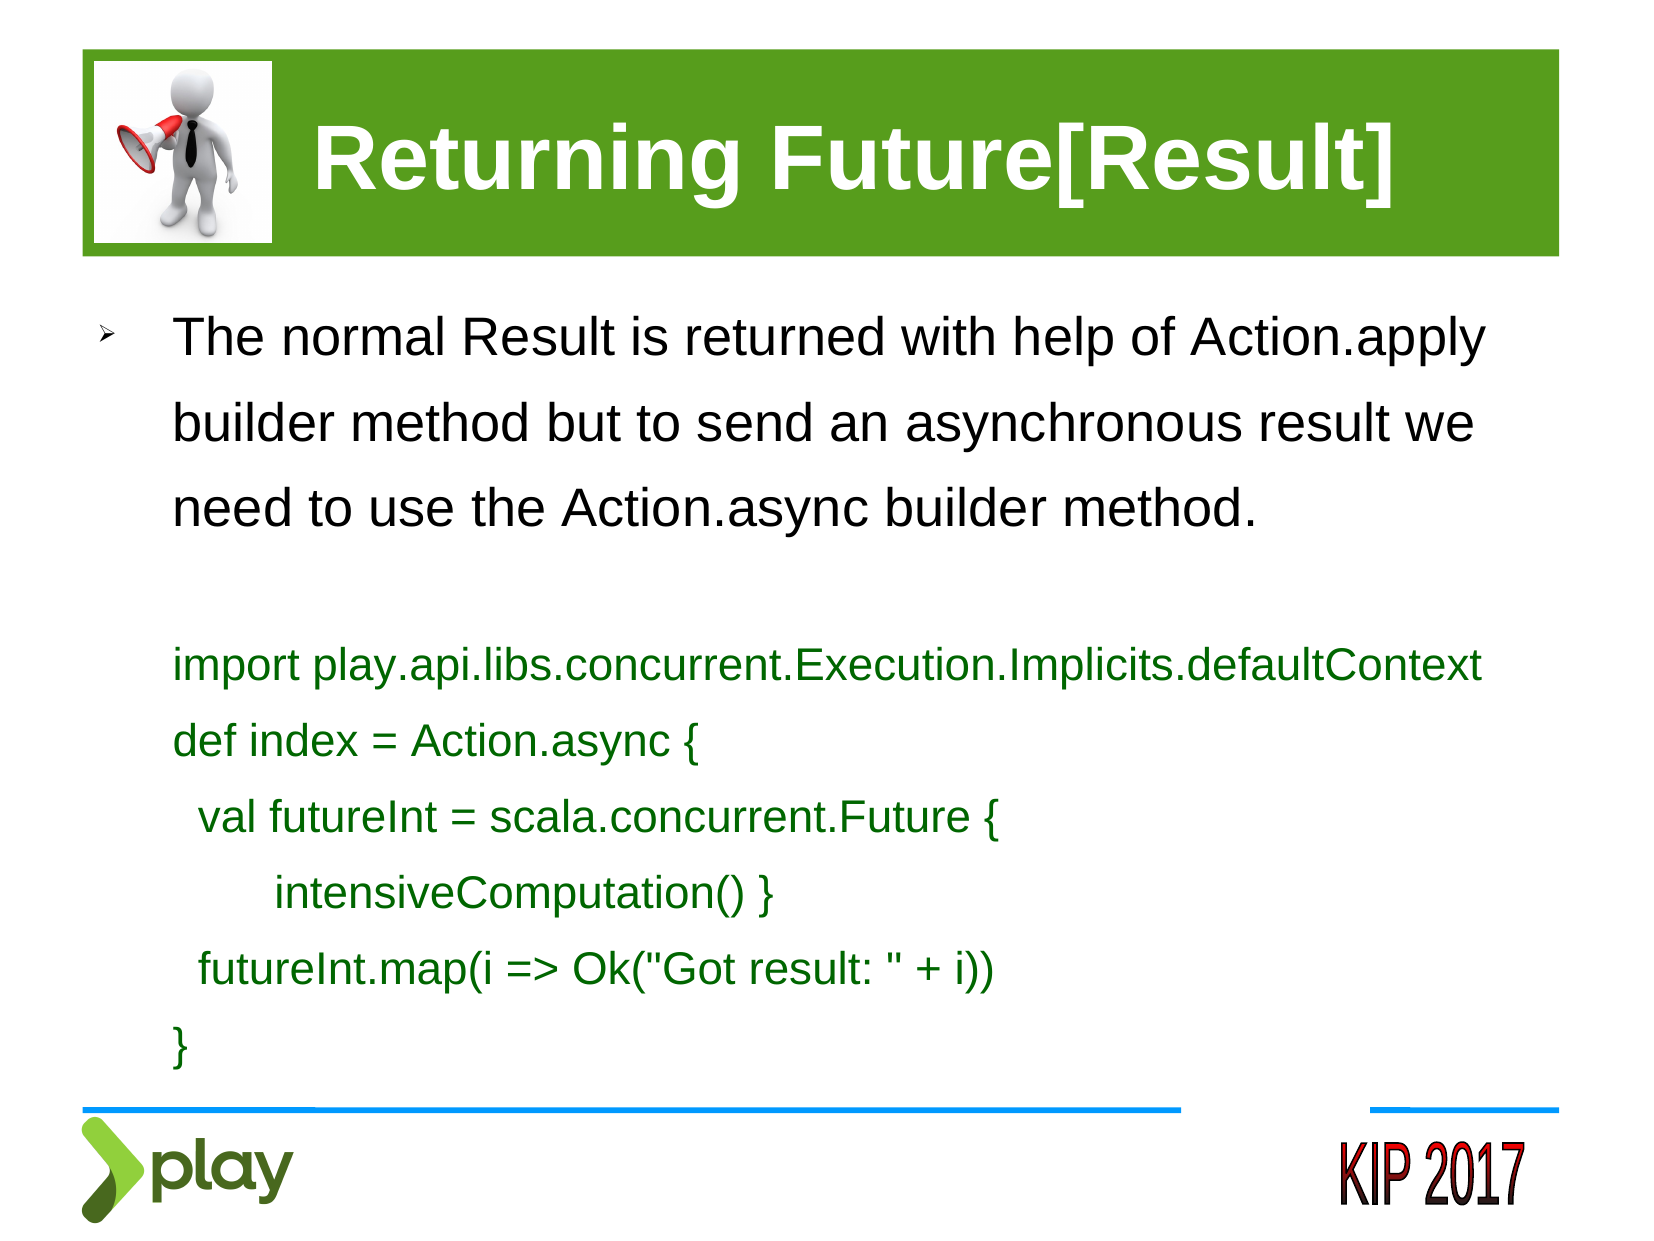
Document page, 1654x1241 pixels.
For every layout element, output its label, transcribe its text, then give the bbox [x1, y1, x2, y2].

text_box The normal Result is returned with help of Action.apply builder method but to send an asynchronous result we need to use the Action.async builder method. import play.api.libs.concurrent.Execution.Implicits.defaultContext def index = Action.async { val futureInt = scala.concurrent.Future { intensiveComputation() } futureInt.map(i => Ok("Got result: " + i)) } [82, 299, 1560, 1065]
picture [68, 1111, 302, 1229]
title Returning Future[Result] [82, 49, 1560, 257]
picture [94, 61, 272, 243]
